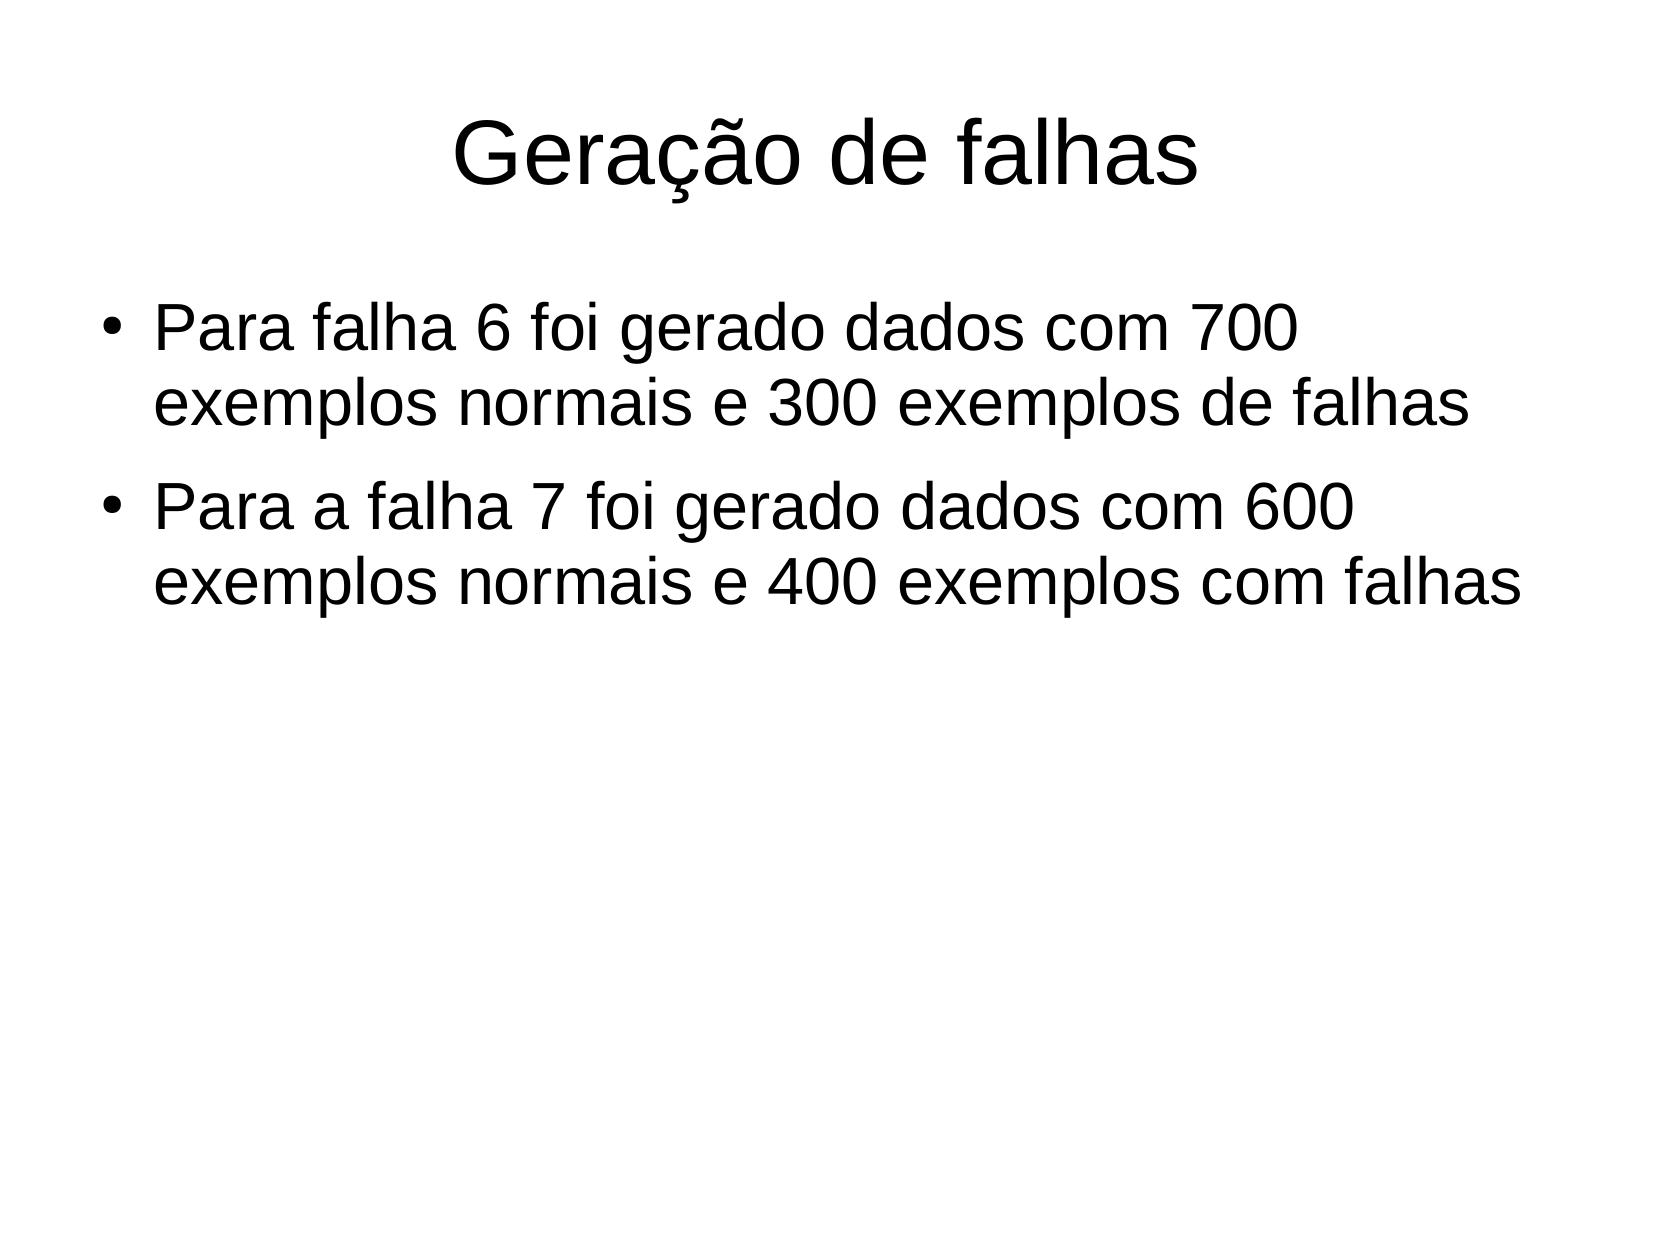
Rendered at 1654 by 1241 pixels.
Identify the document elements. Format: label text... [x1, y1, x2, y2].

list Para falha 6 foi gerado dados com 700 exemplos normais e 300 exemplos de falhas Para a falha 7 foi gerado dados com 600 exemplos normais e 400 exemplos com falhas [82, 290, 1571, 1109]
title Geração de falhas [82, 49, 1571, 257]
